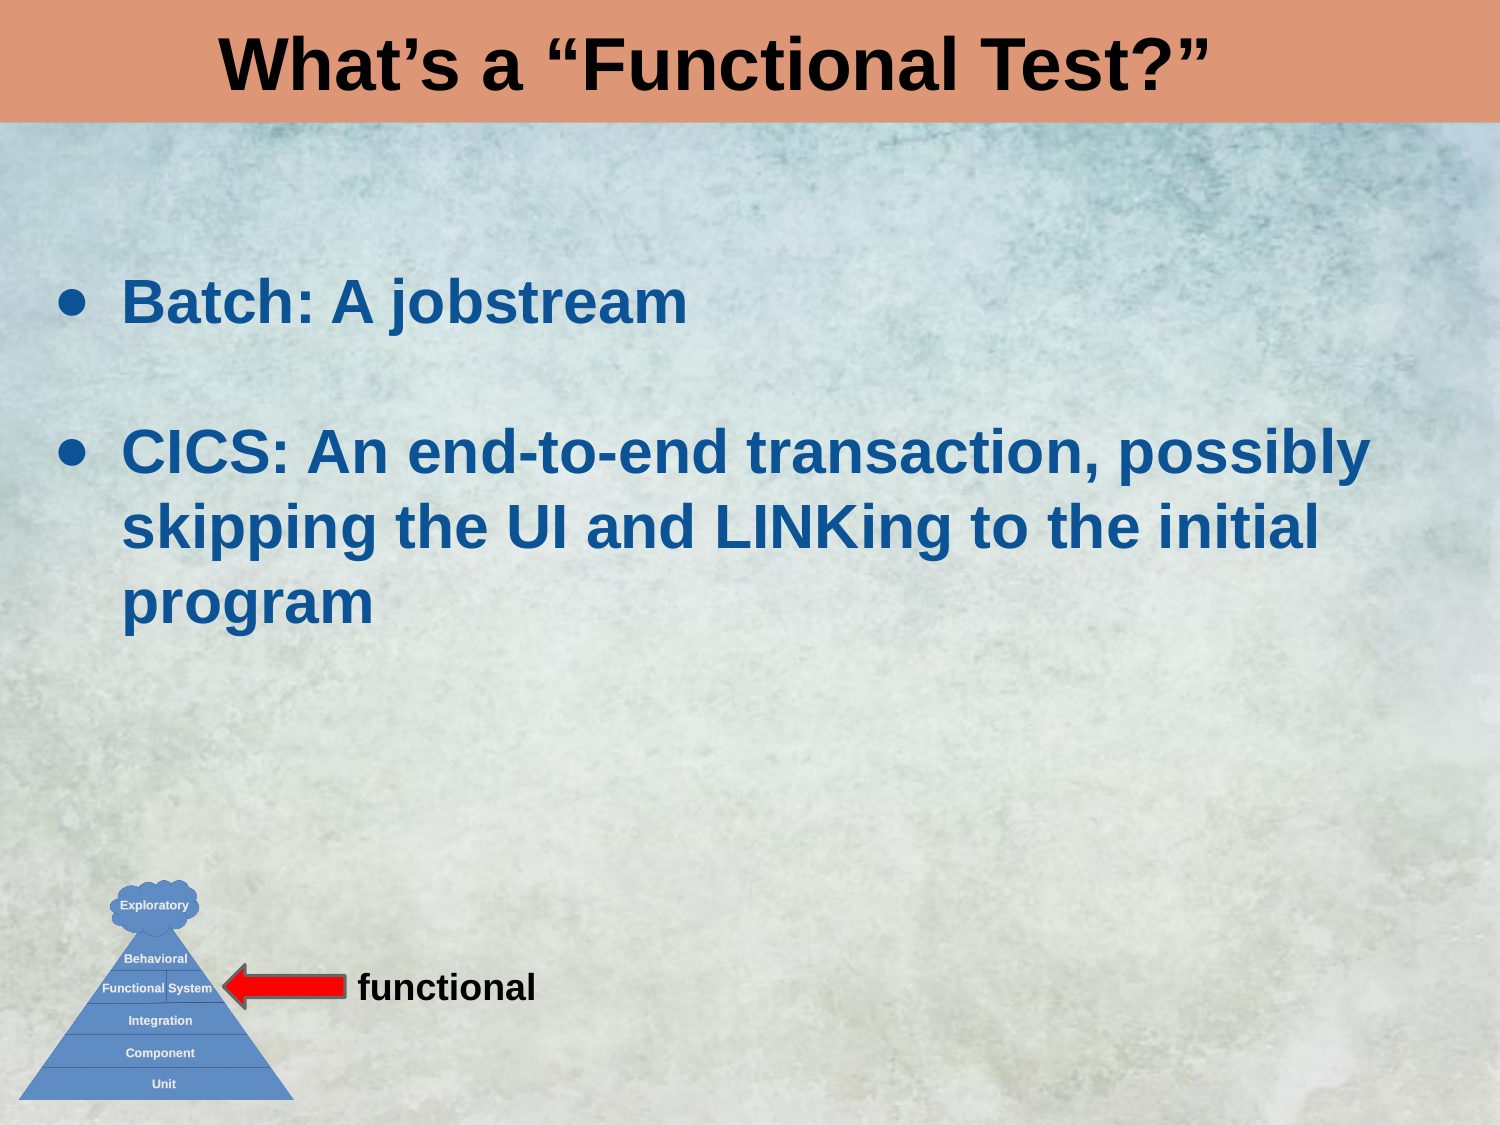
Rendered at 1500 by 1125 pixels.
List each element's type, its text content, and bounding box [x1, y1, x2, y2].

text_box functional [342, 948, 582, 1015]
text_box [222, 964, 342, 1009]
subtitle Batch: A jobstream CICS: An end-to-end transaction, possibly skipping the UI and LINKing to the initial program [31, 246, 1482, 803]
picture [0, 123, 1500, 1125]
text_box What’s a “Functional Test?” [0, 0, 1500, 123]
